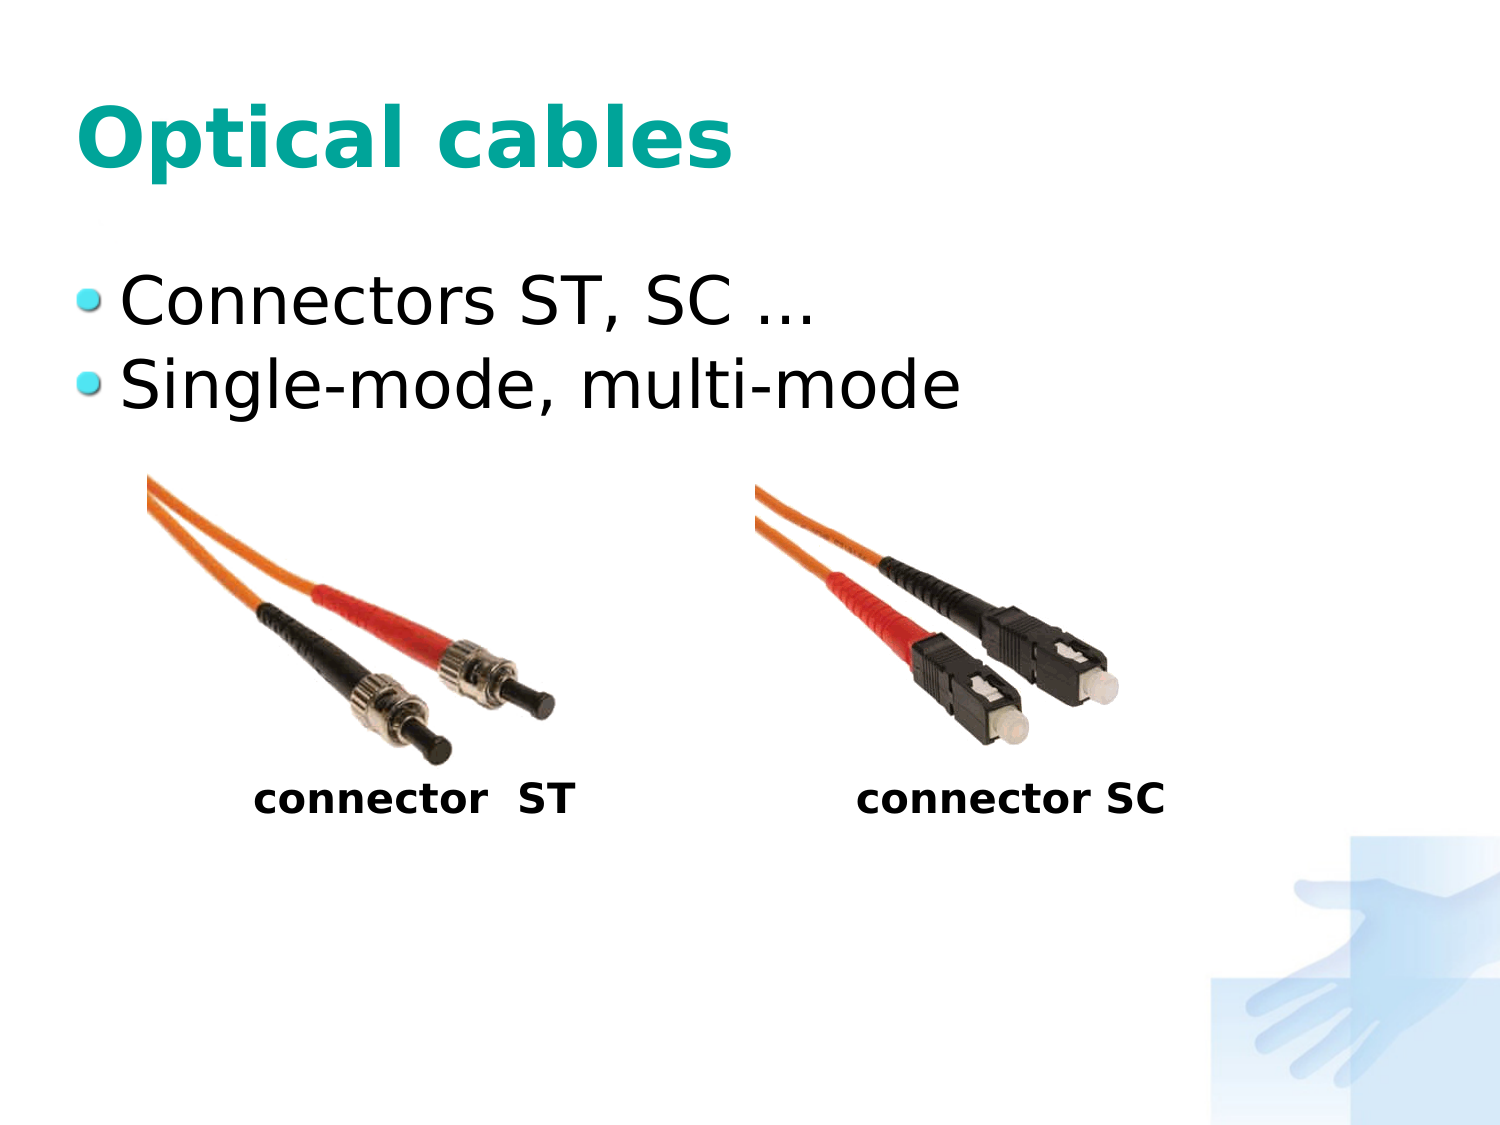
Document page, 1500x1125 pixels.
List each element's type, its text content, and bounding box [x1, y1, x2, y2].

list Connectors ST, SC ... Single-mode, multi-mode [75, 262, 1426, 1006]
picture [0, 0, 1500, 1125]
text_box connector SC [797, 767, 1182, 832]
text_box connector ST [177, 767, 591, 832]
title Optical cables [75, 21, 1426, 257]
